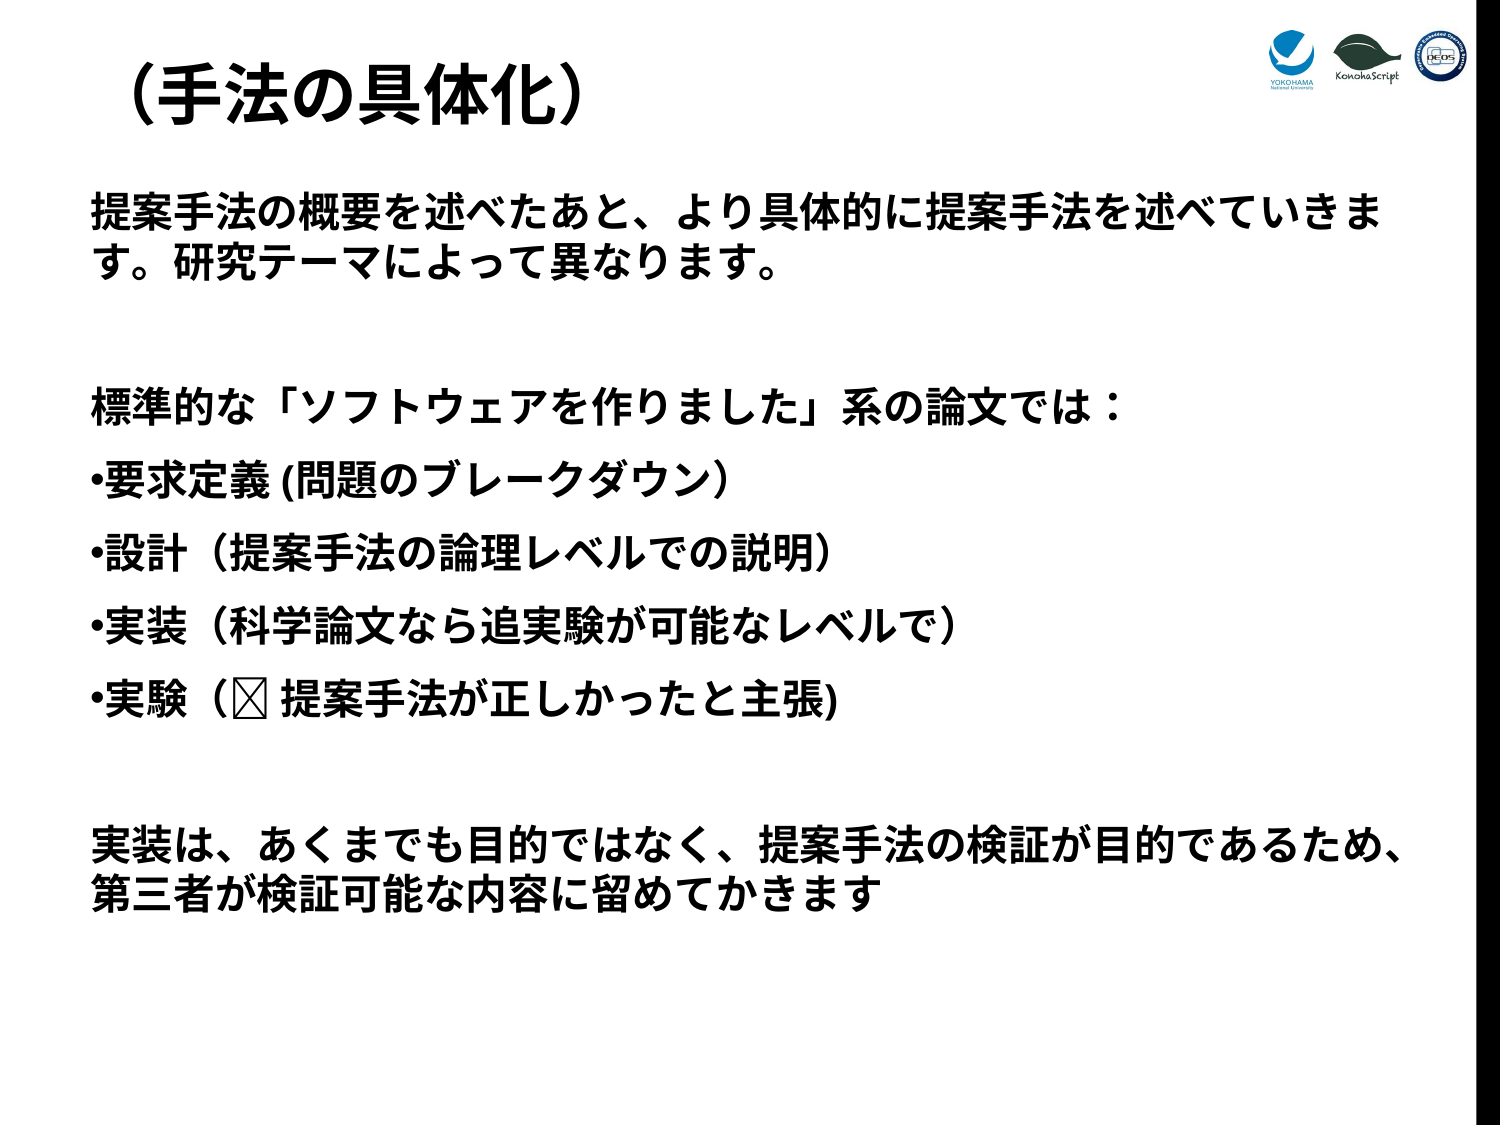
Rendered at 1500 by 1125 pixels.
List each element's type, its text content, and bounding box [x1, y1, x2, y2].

picture [1409, 27, 1472, 87]
picture [1326, 27, 1408, 88]
list 提案手法の概要を述べたあと、より具体的に提案手法を述べていきます。研究テーマによって異なります。 標準的な「ソフトウェアを作りました」系の論文では： 要求定義 (問題のブレークダウン） 設計（提案手法の論理レベルでの説明） 実装（科学論文なら追実験が可能なレベルで） 実験（ 提案手法が正しかったと主張) 実装は、あくまでも目的ではなく、提案手法の検証が目的であるため、第三者が検証可能な内容に留めてかきます [75, 177, 1428, 1063]
picture [1269, 57, 1314, 90]
picture [1269, 30, 1314, 67]
title （手法の具体化） [75, 35, 1220, 141]
